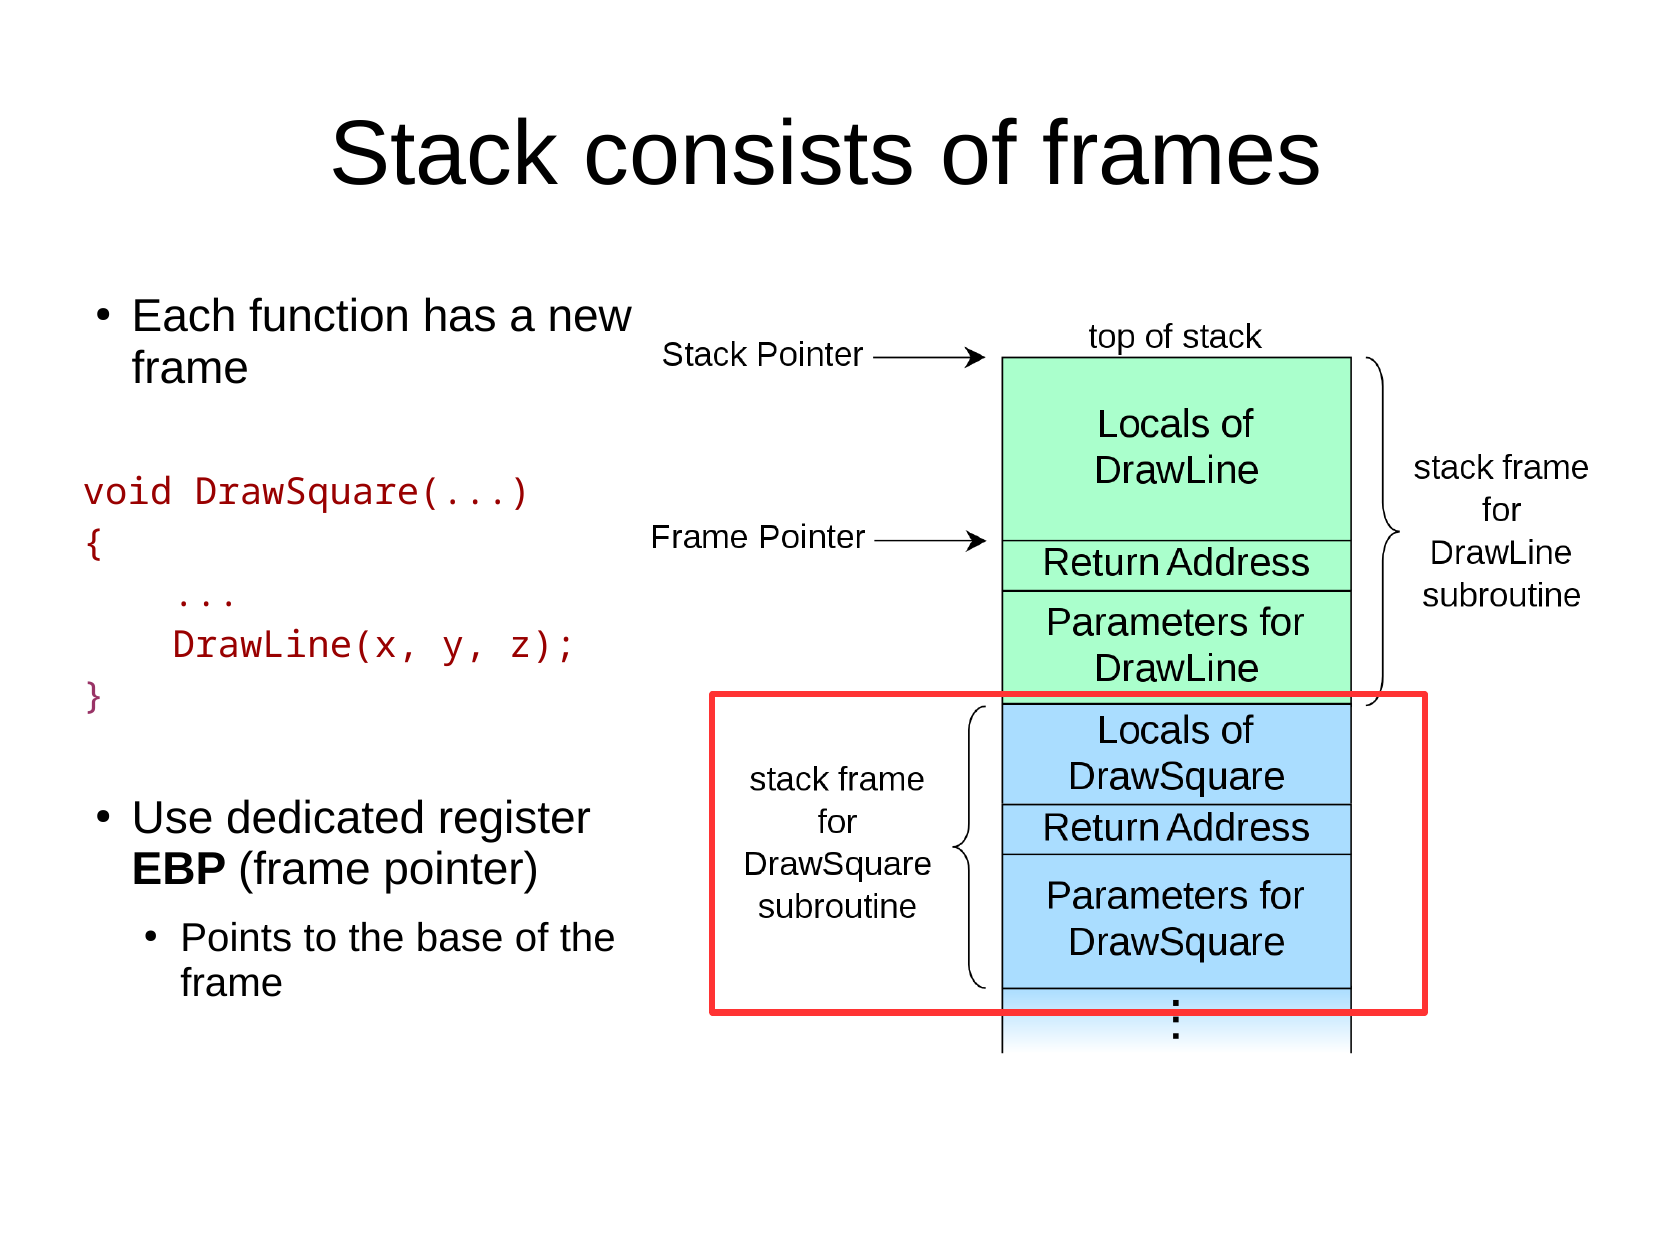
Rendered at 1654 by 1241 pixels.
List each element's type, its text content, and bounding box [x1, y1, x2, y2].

list Each function has a new frame void DrawSquare(...) { ... DrawLine(x, y, z); } Use dedicated register EBP (frame pointer) Points to the base of the frame [82, 290, 638, 1010]
title Stack consists of frames [82, 49, 1571, 257]
picture [642, 295, 1613, 1088]
